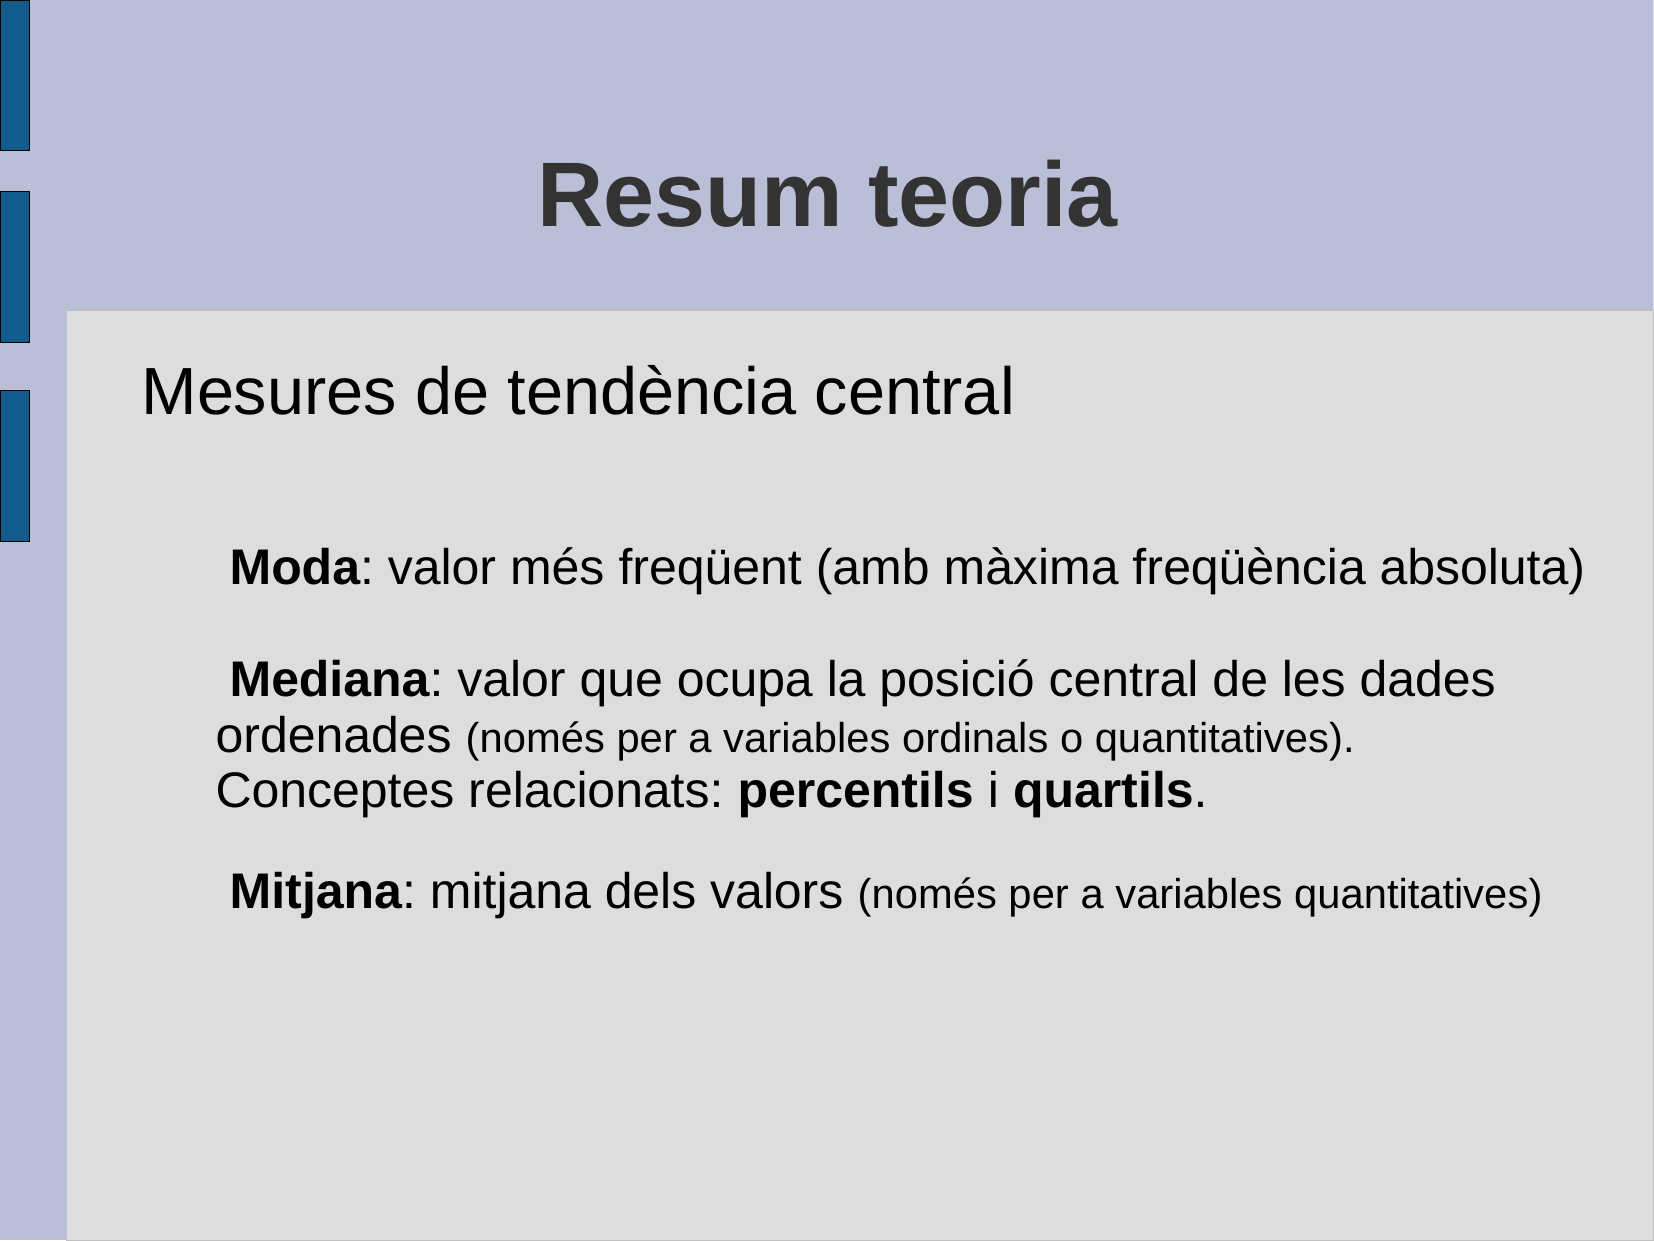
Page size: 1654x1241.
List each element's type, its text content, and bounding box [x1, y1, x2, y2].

title Resum teoria [121, 91, 1534, 299]
text_box Moda: valor més freqüent (amb màxima freqüència absoluta) [200, 531, 1625, 611]
text_box Mediana: valor que ocupa la posició central de les dades ordenades (només per a variables ordinals o quantitatives). Conceptes relacionats: percentils i quartils. [200, 643, 1530, 850]
text_box Mesures de tendència central [124, 354, 1565, 504]
text_box Mitjana: mitjana dels valors (només per a variables quantitatives) [200, 856, 1595, 936]
